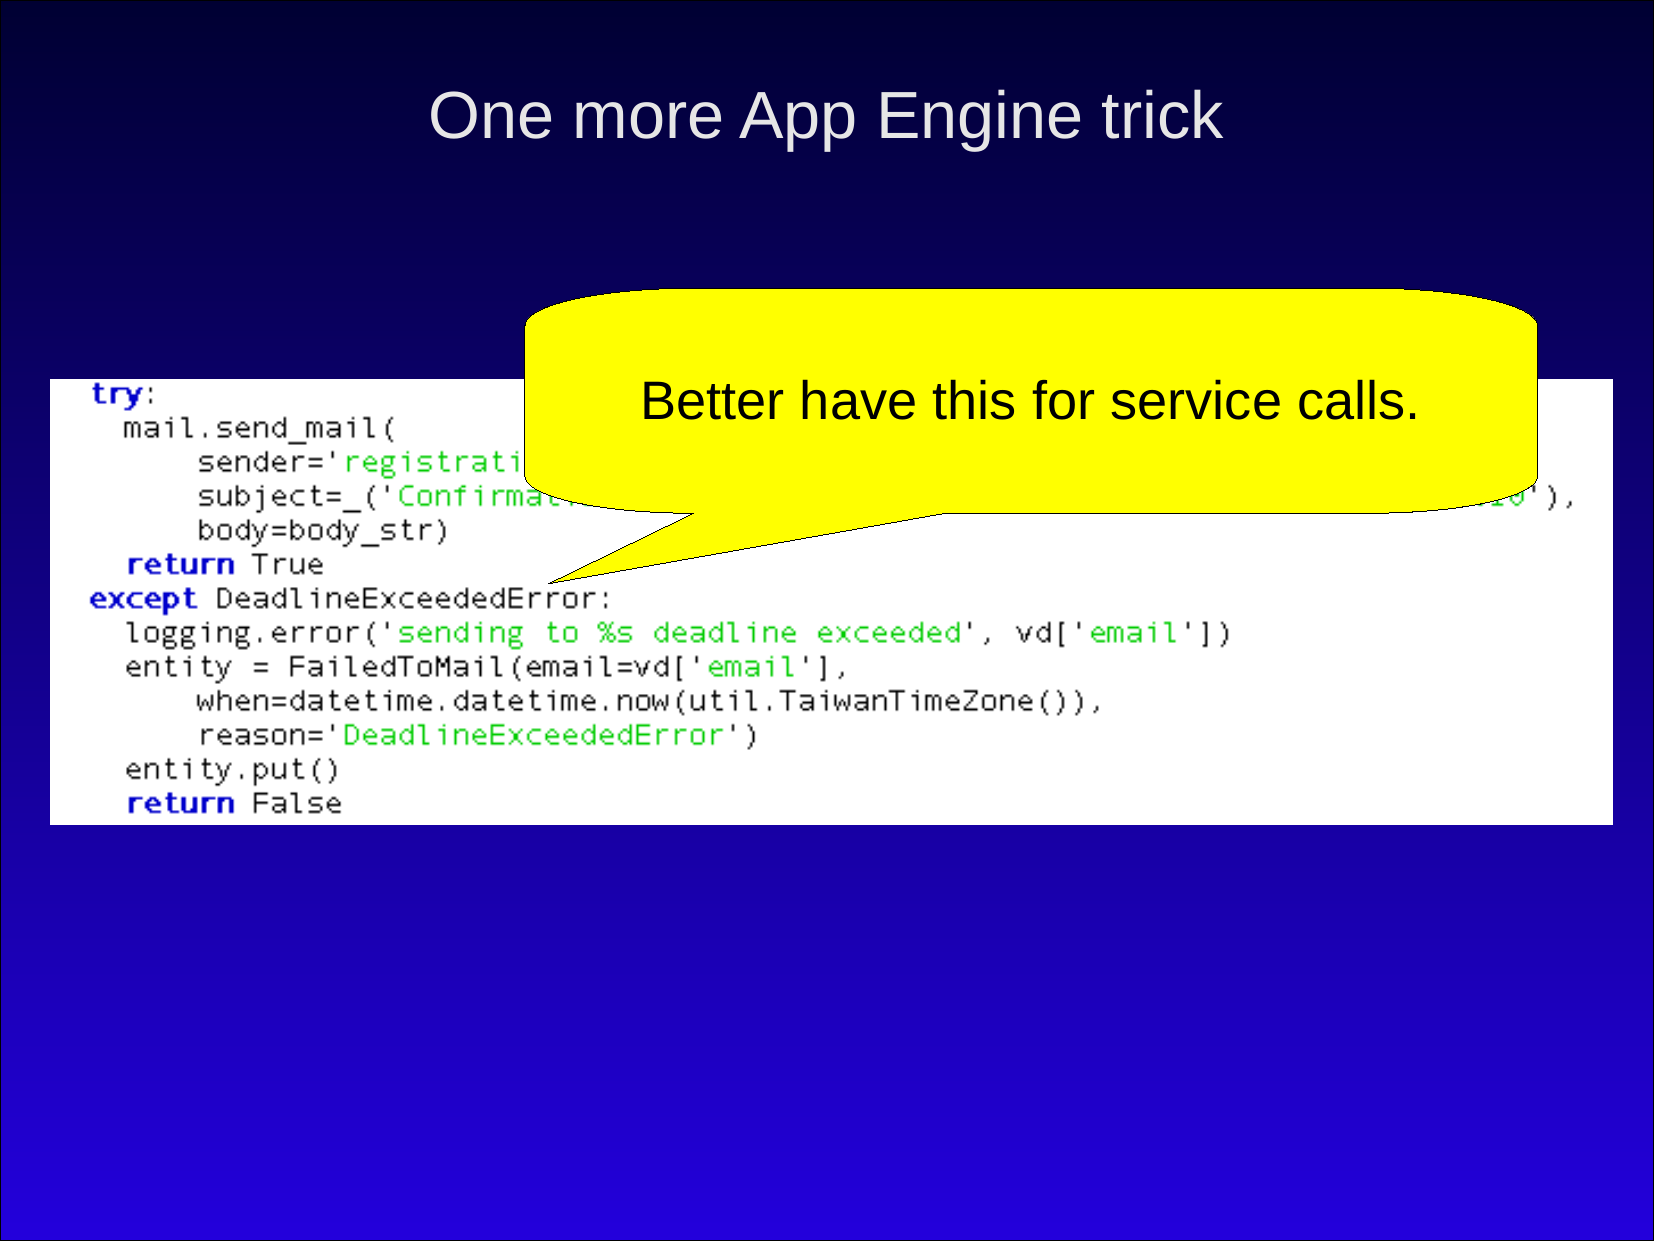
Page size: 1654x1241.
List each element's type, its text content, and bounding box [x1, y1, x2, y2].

title One more App Engine trick [82, 49, 1571, 182]
text_box Better have this for service calls. [524, 288, 1538, 584]
picture [50, 379, 1613, 826]
